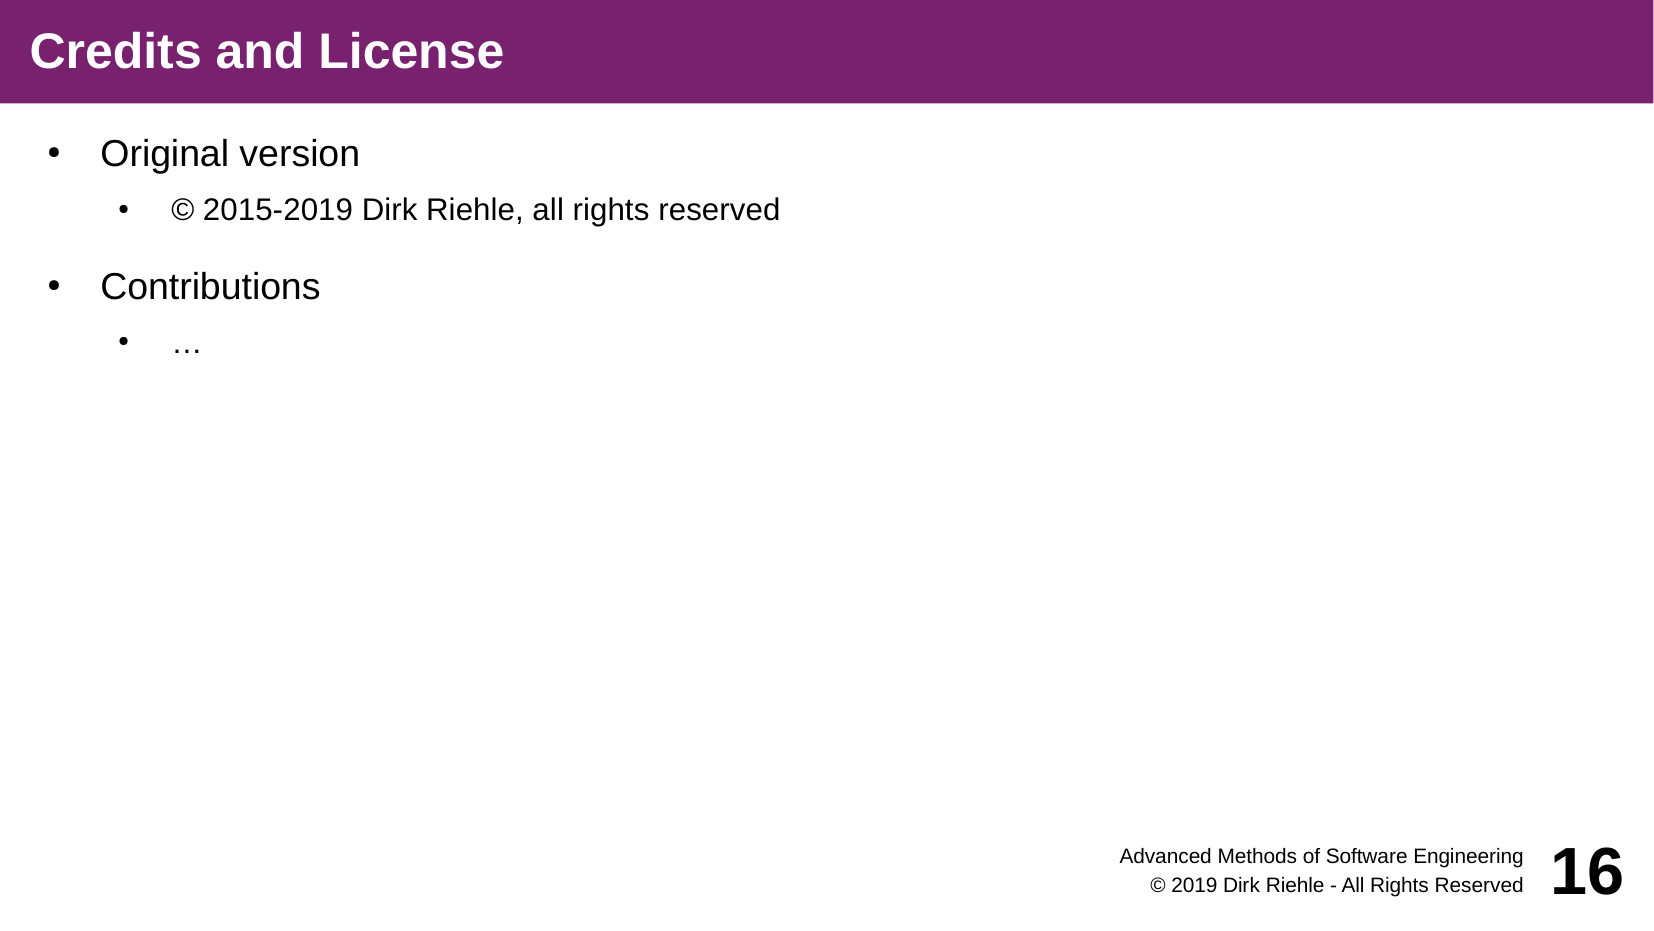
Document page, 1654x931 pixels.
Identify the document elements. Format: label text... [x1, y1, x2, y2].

title Credits and License [0, 0, 1654, 104]
list Original version © 2015-2019 Dirk Riehle, all rights reserved Contributions … [29, 132, 1625, 813]
